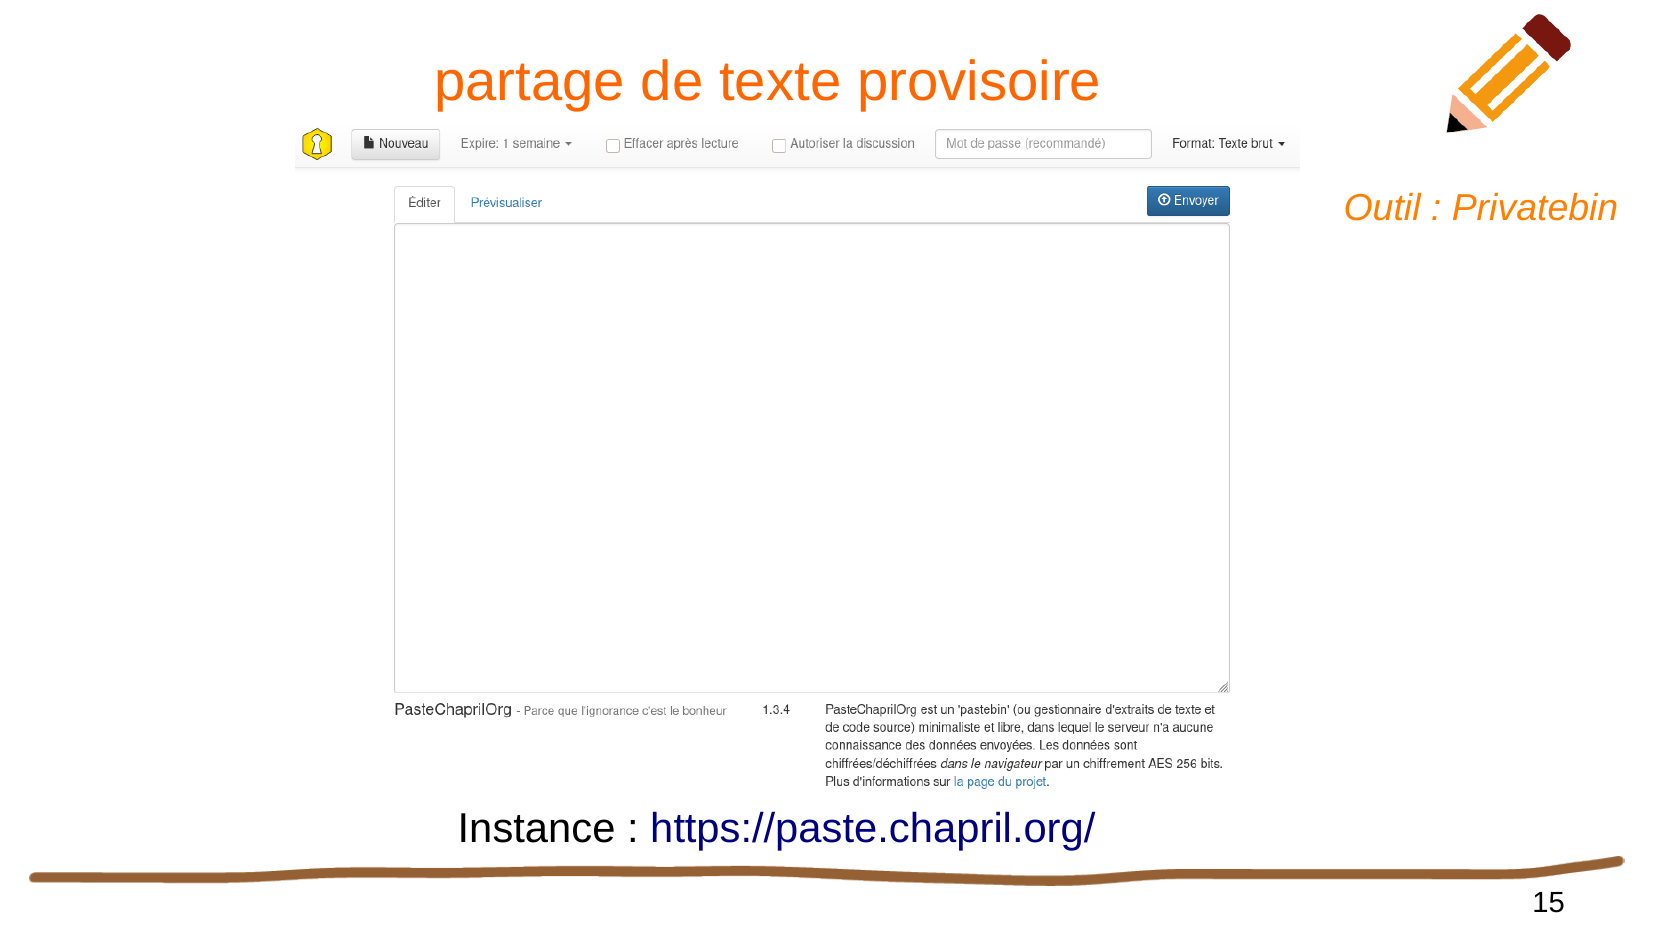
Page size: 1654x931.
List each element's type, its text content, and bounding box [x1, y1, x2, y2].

picture [295, 124, 1300, 798]
picture [29, 856, 1625, 886]
text_box Outil : Privatebin [1328, 179, 1634, 237]
title partage de texte provisoire [88, 29, 1447, 133]
text_box Instance : https://paste.chapril.org/ [442, 798, 1111, 859]
picture [1446, 14, 1571, 133]
